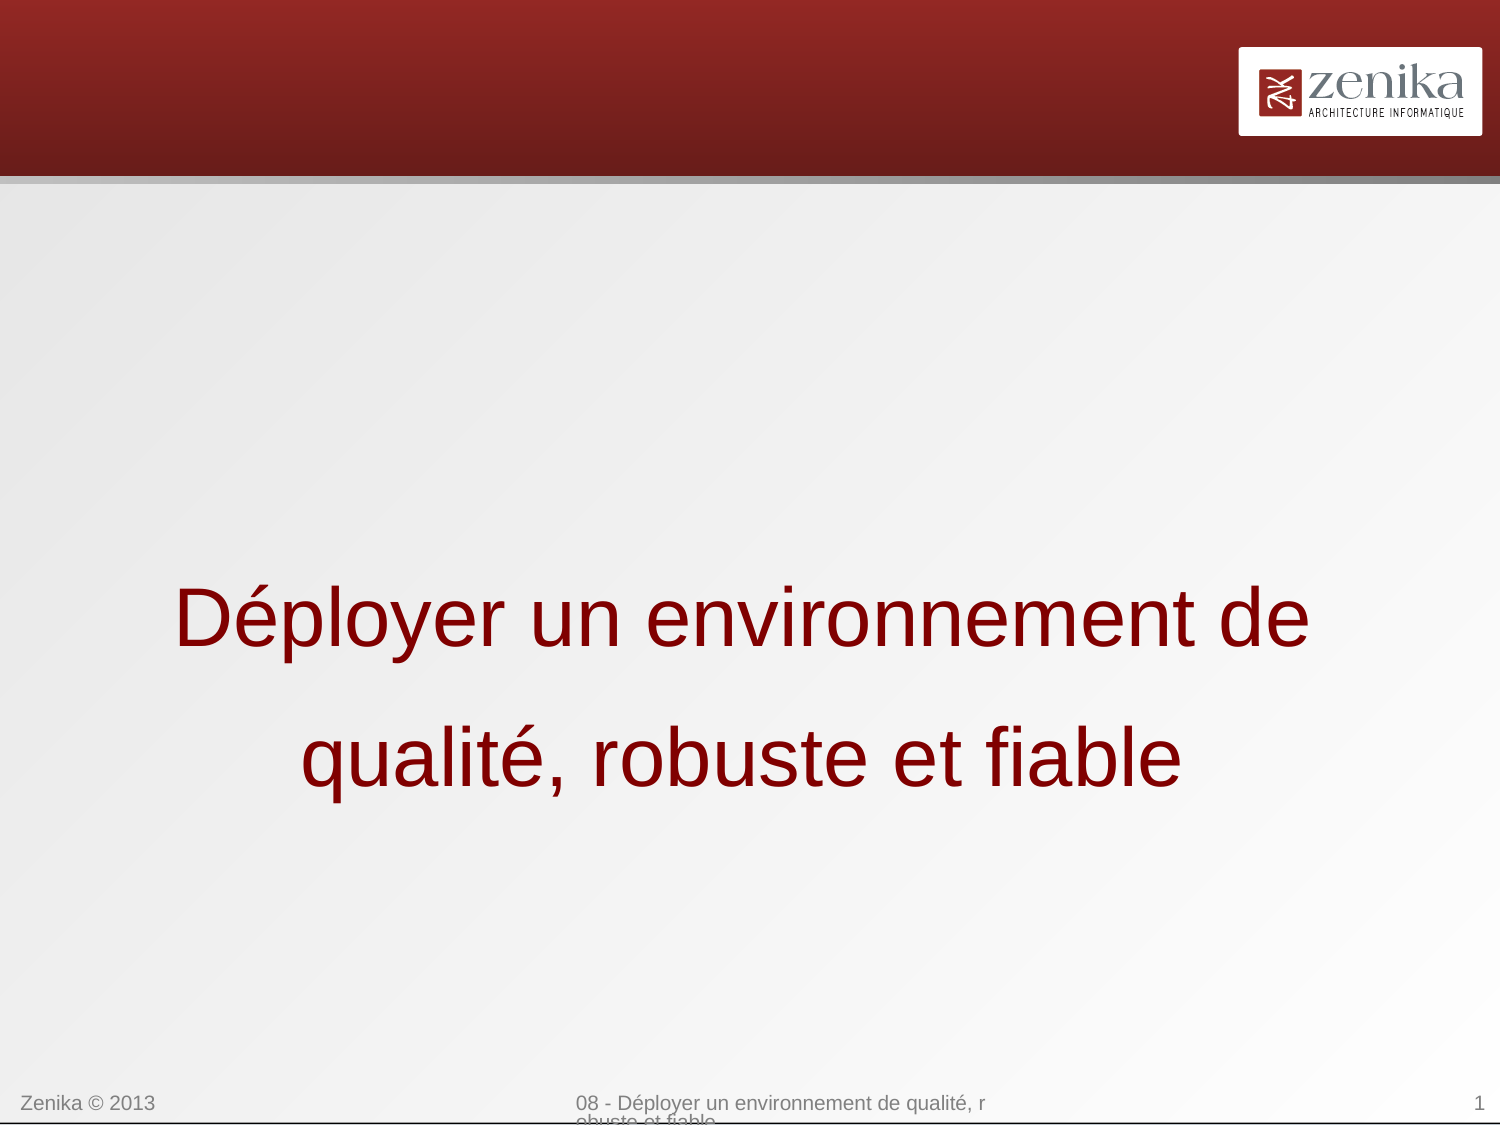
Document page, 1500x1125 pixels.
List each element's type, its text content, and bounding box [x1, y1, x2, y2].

subtitle Déployer un environnement de qualité, robuste et fiable [50, 249, 1435, 1079]
picture [1257, 58, 1464, 125]
